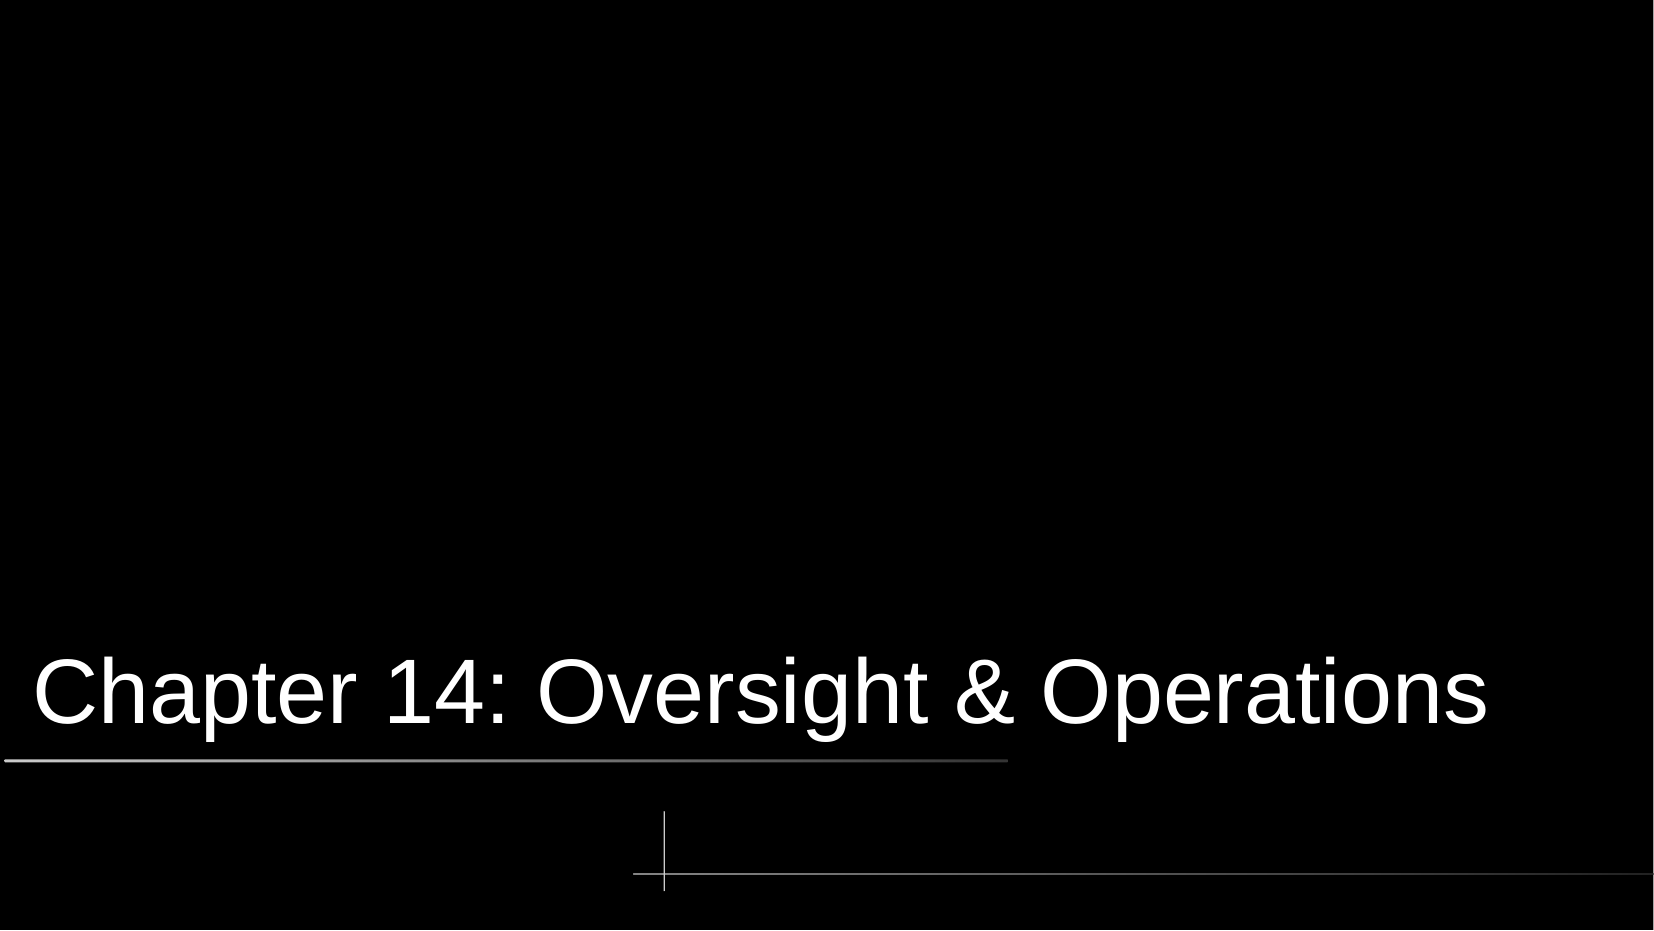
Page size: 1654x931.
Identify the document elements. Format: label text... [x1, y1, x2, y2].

title Chapter 14: Oversight & Operations [23, 637, 1501, 746]
